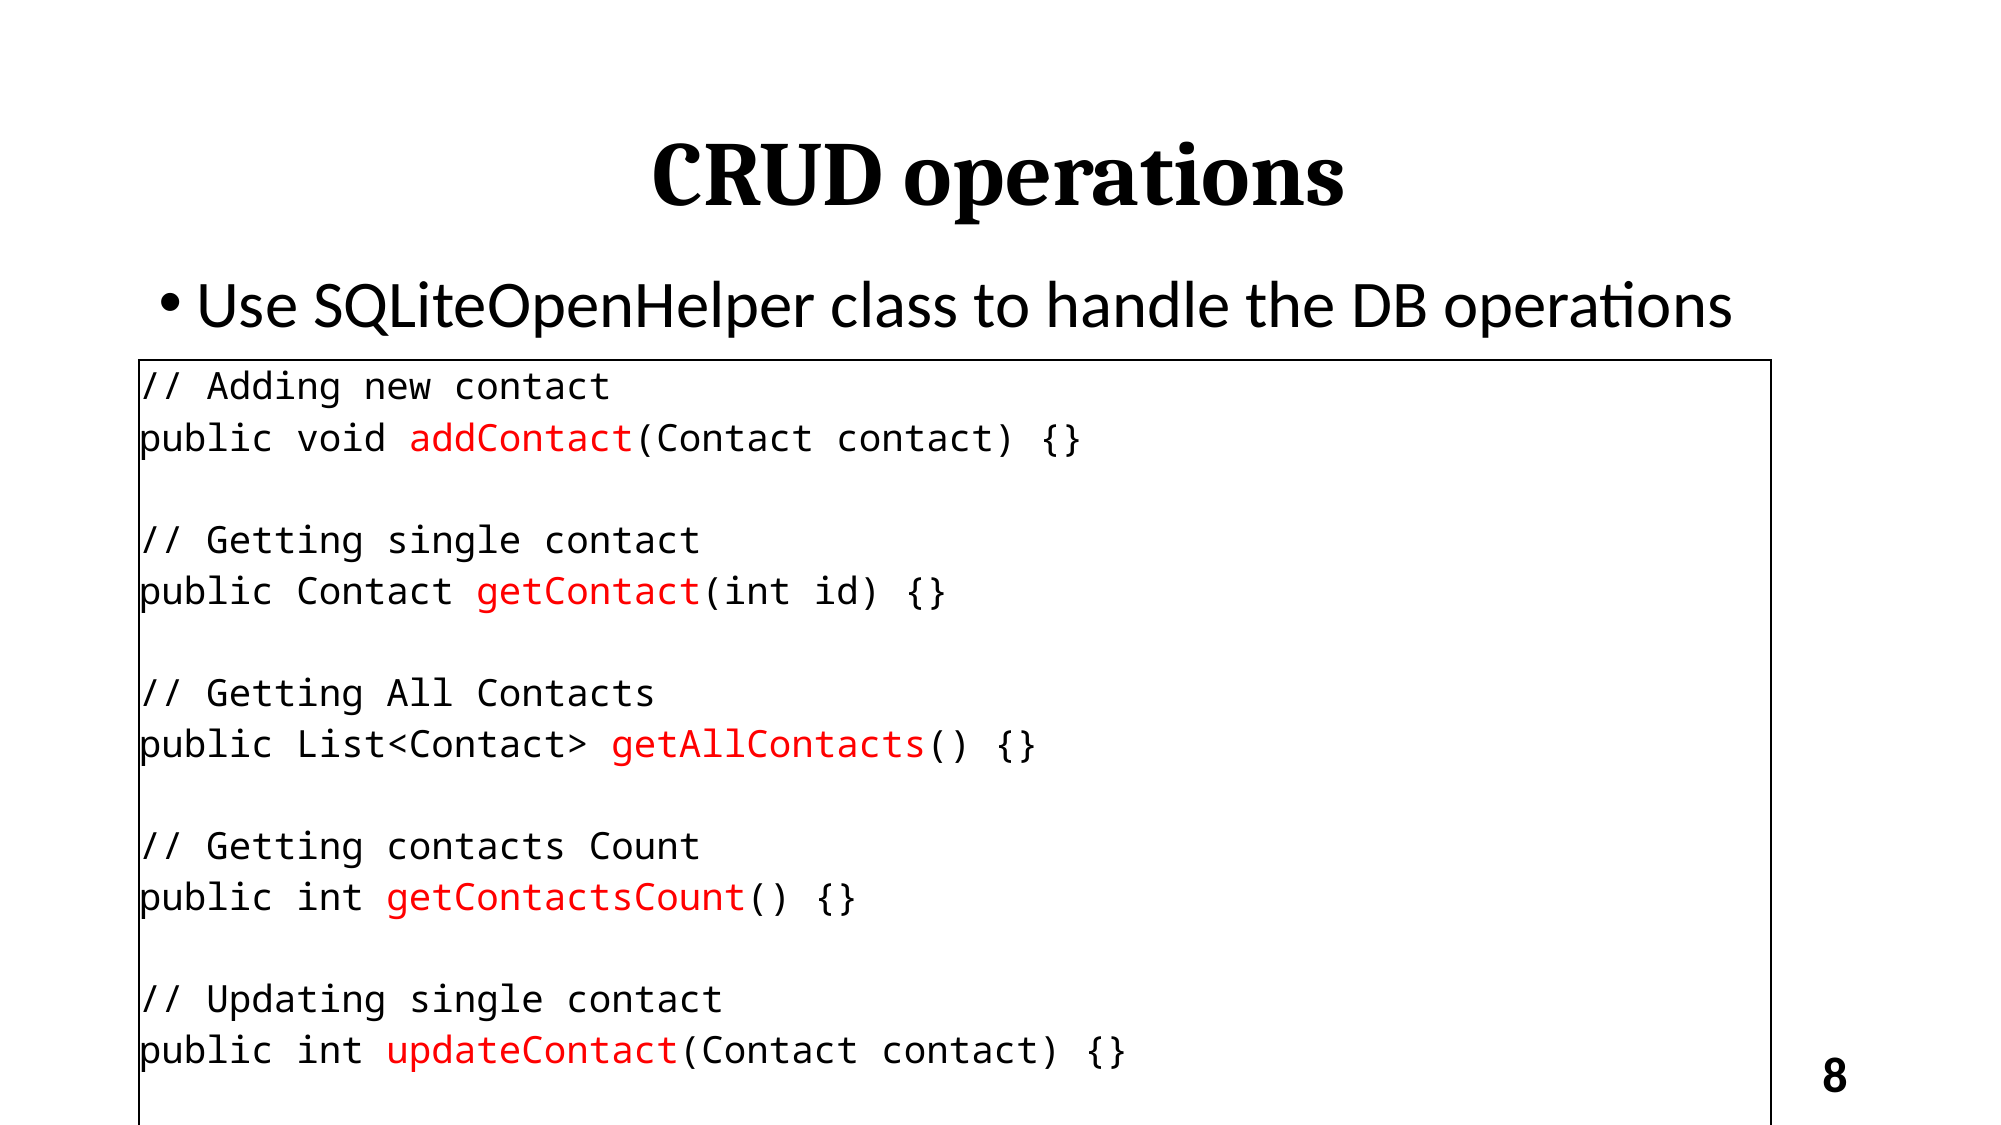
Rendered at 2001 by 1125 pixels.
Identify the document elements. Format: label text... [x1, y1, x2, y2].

slide_number <number> [1772, 1042, 1863, 1103]
table_header // Adding new contact public void addContact(Contact contact) {} // Getting single contact public Contact getContact(int id) {} // Getting All Contacts public List<Contact> getAllContacts() {} // Getting contacts Count public int getContactsCount() {} // Updating single contact public int updateContact(Contact contact) {} // Deleting single contact public void deleteContact(Contact contact) {} [140, 361, 1770, 1125]
title CRUD operations [137, 59, 1863, 278]
list Use SQLiteOpenHelper class to handle the DB operations [143, 261, 1869, 991]
